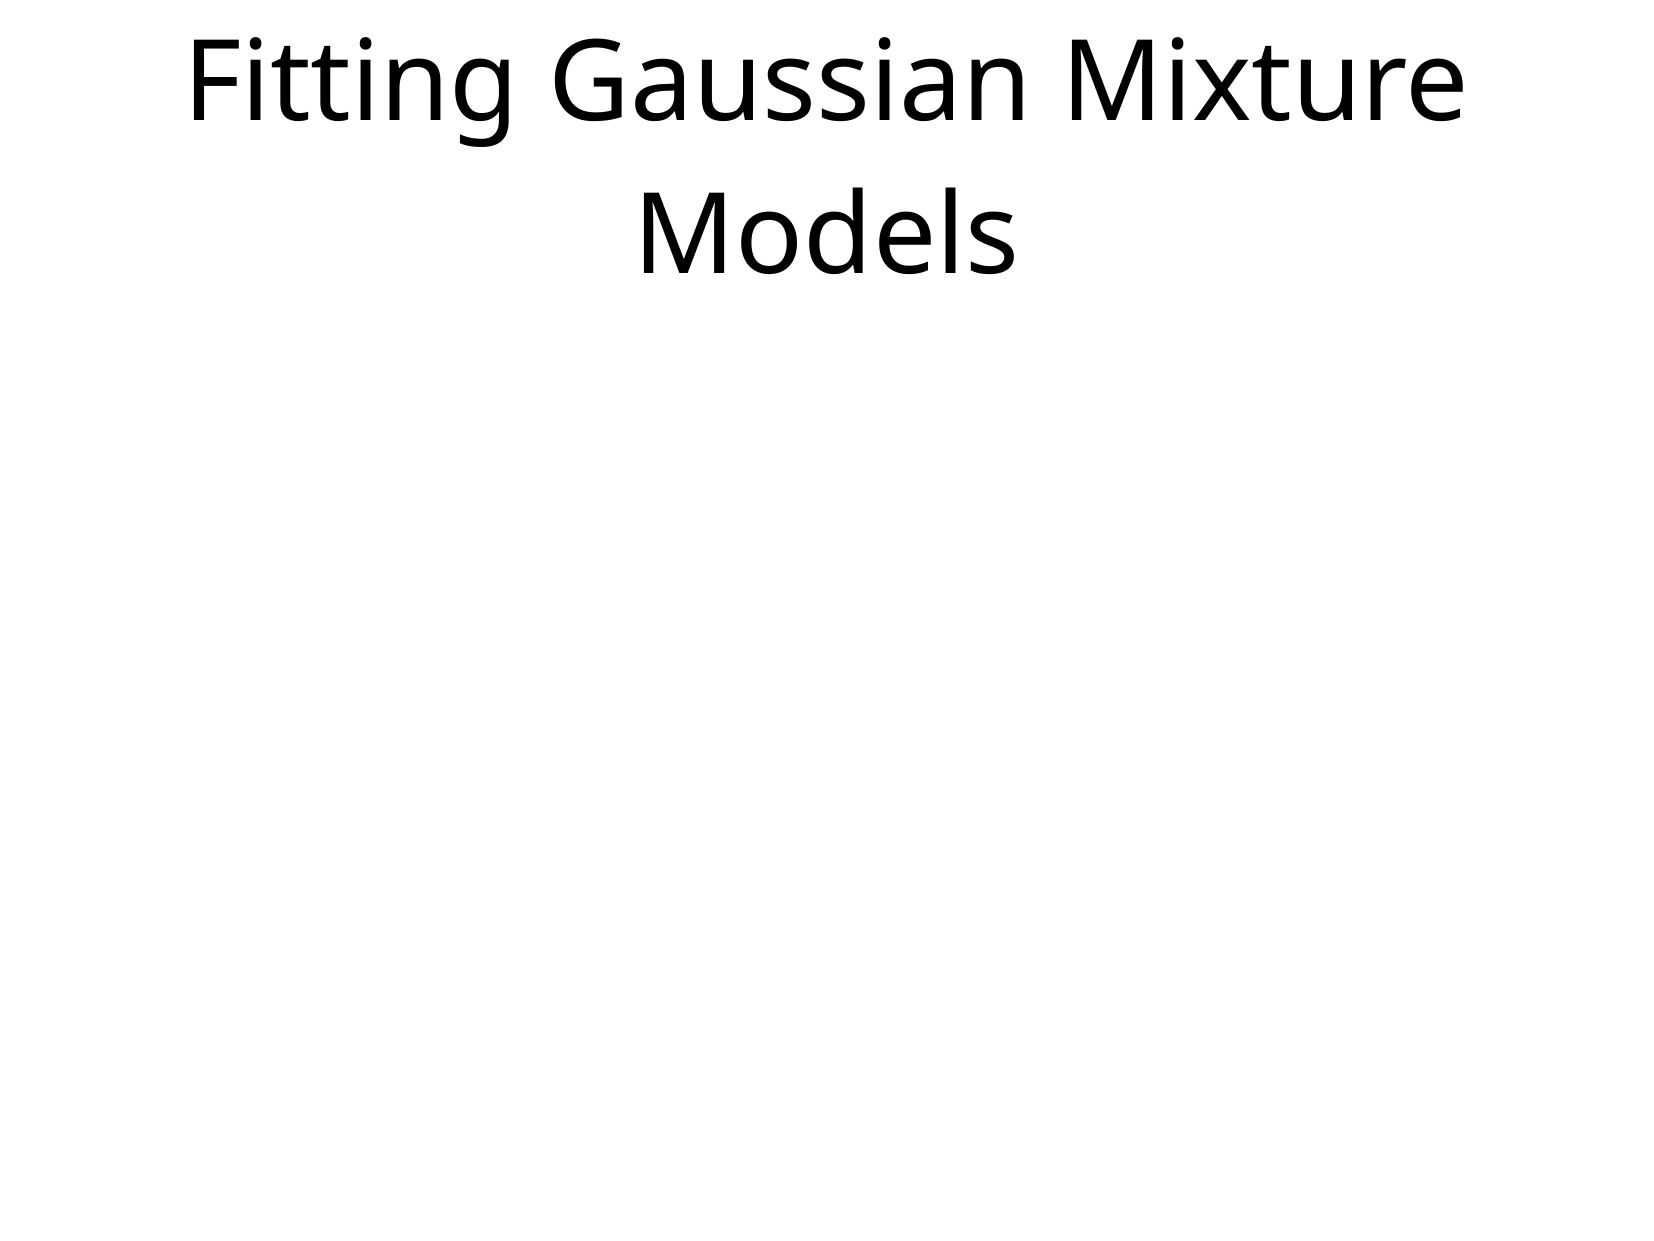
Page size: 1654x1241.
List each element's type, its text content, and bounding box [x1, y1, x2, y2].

title Fitting Gaussian Mixture Models [82, 49, 1571, 257]
